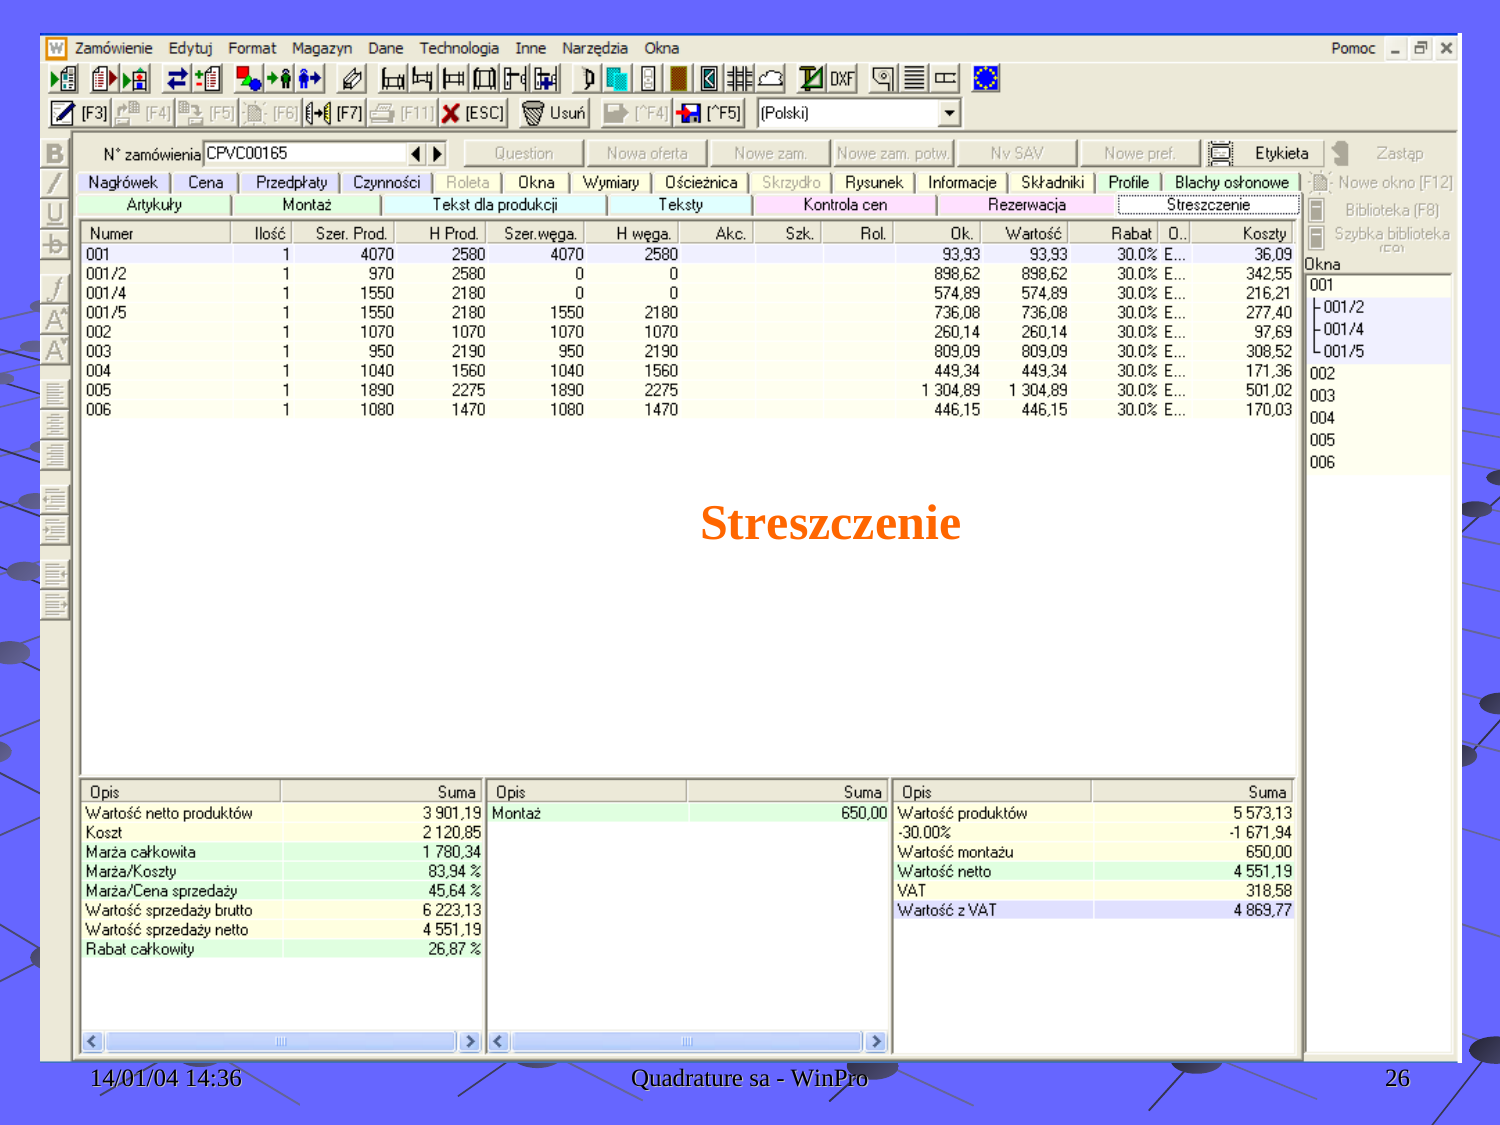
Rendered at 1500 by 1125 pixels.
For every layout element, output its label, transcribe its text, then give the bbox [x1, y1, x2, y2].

picture [40, 33, 1462, 1063]
text_box Streszczenie [700, 498, 963, 550]
